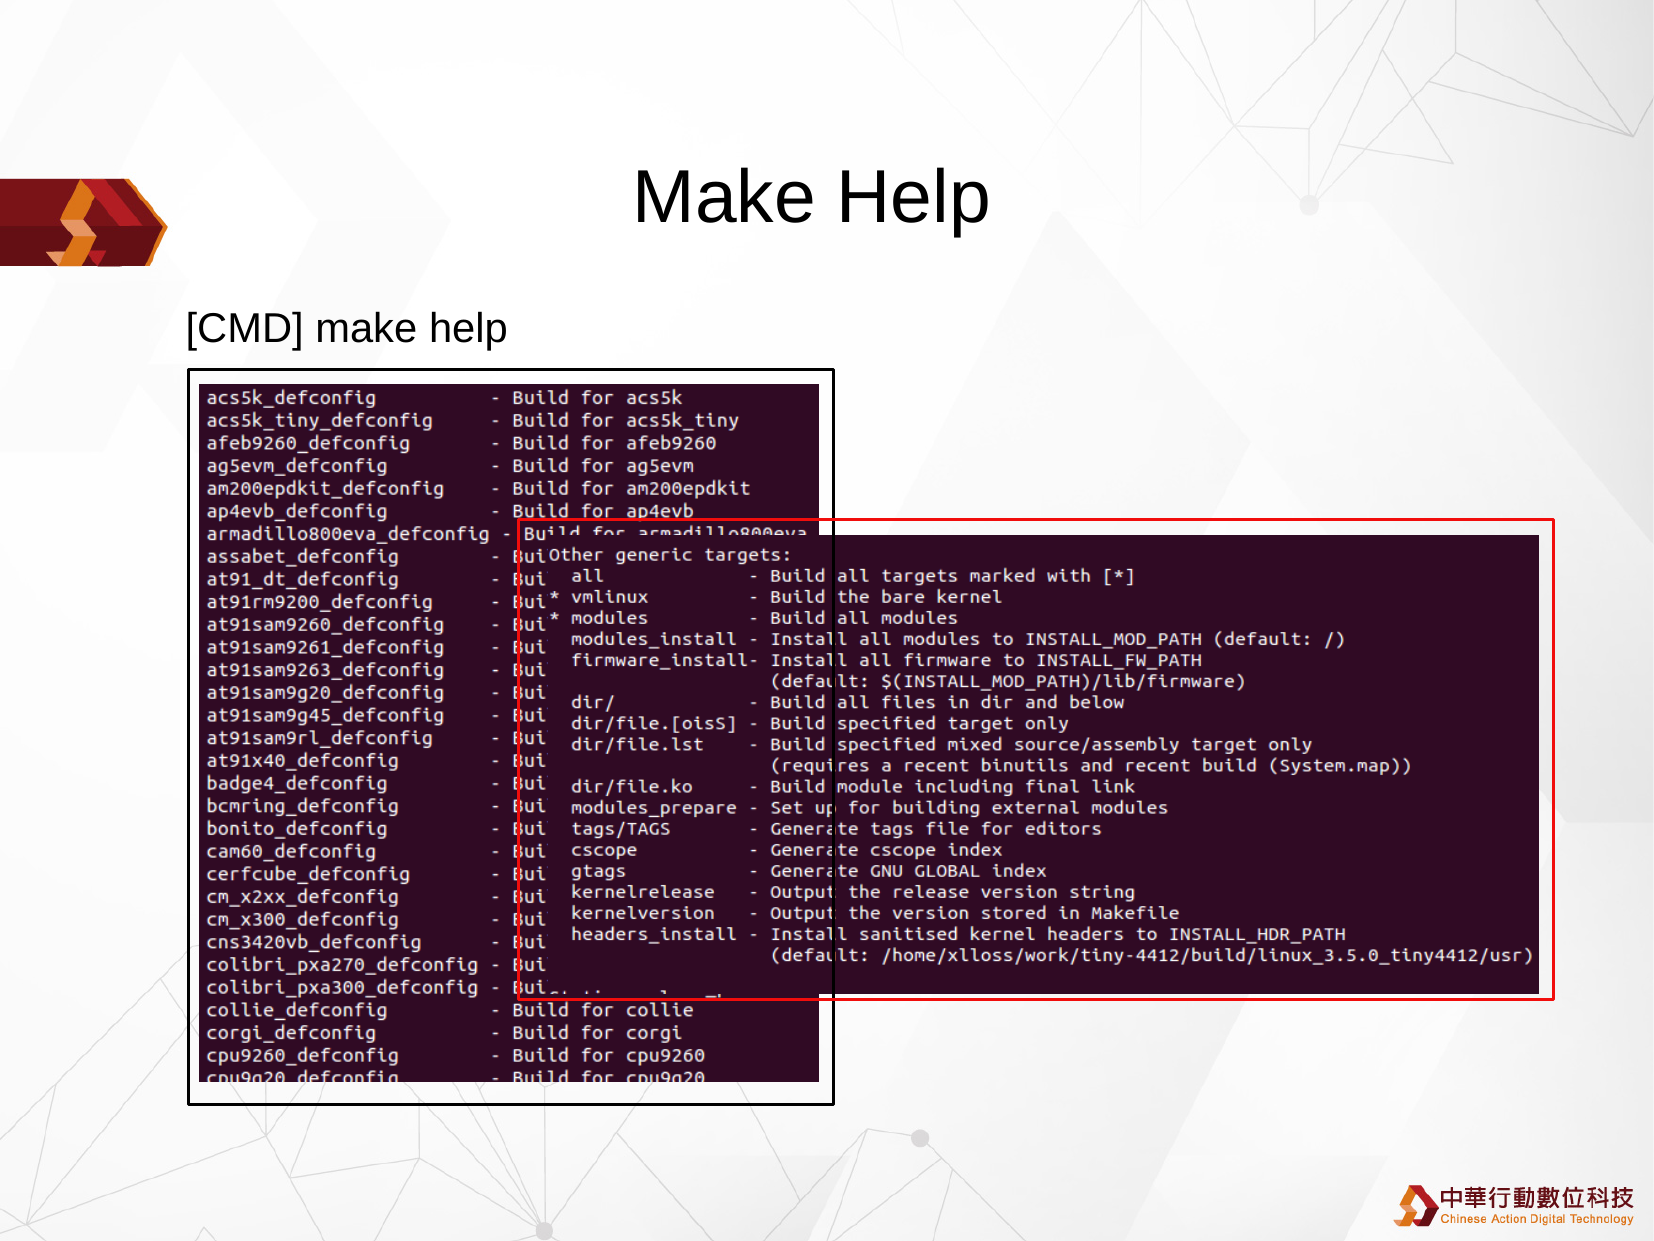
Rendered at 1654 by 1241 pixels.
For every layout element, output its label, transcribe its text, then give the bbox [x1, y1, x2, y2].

picture [0, 0, 1654, 1241]
text_box [CMD] make help [170, 297, 696, 360]
title Make Help [118, 112, 1506, 281]
